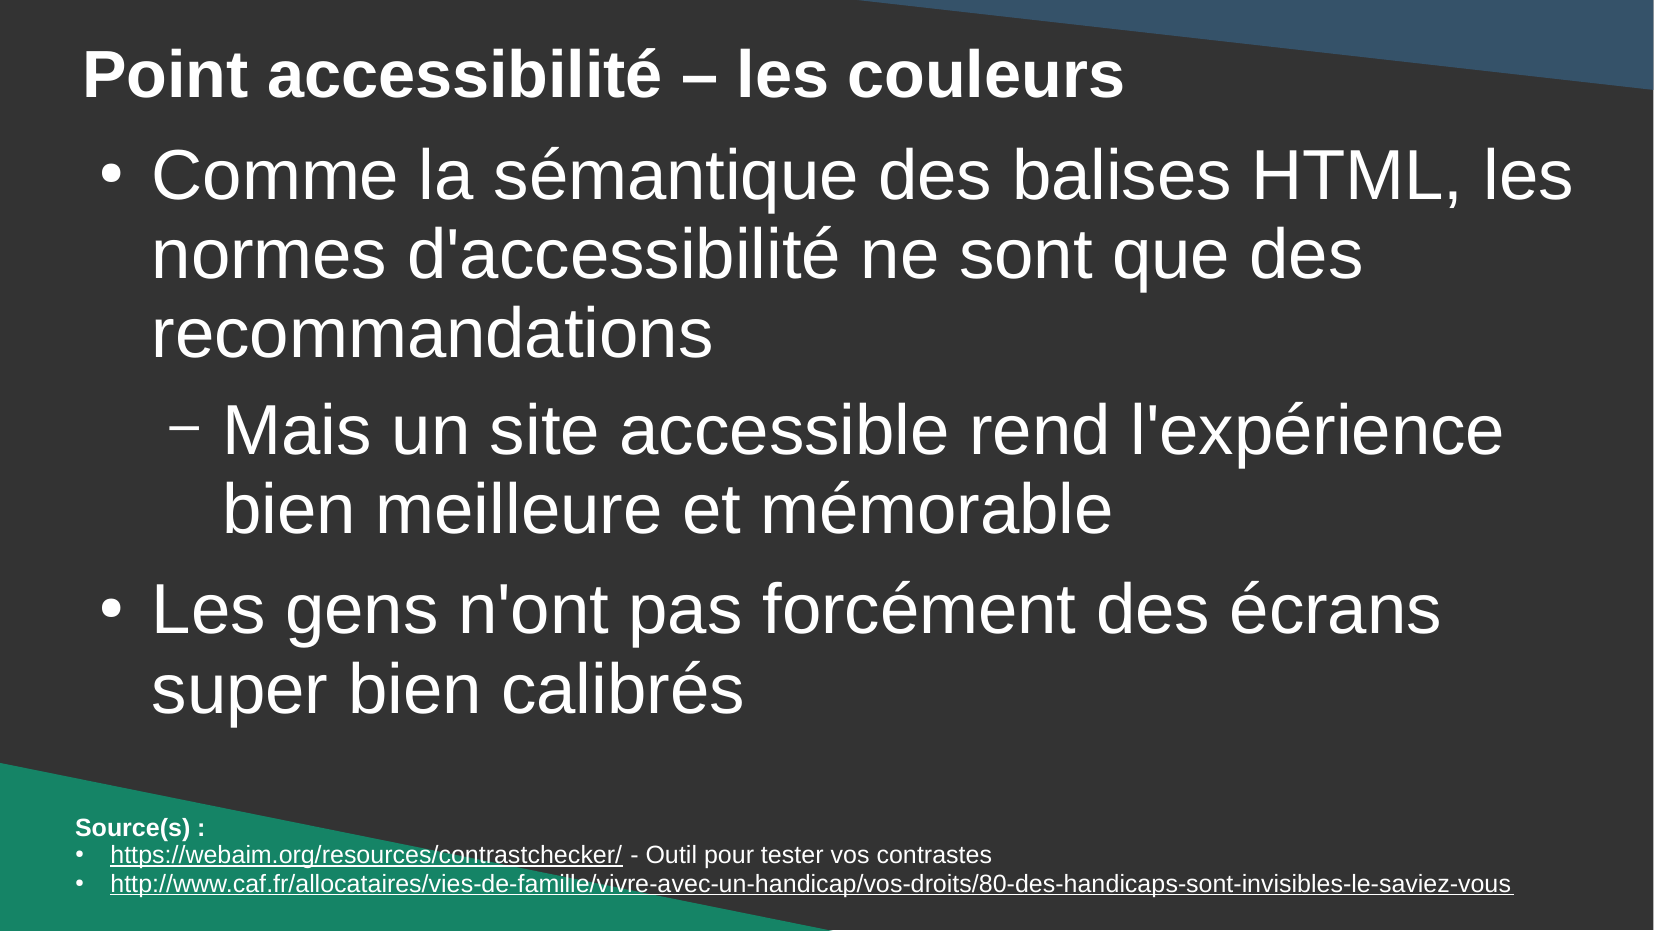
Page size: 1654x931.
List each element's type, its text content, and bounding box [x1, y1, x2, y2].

text_box [0, 762, 209, 931]
text_box Source(s) : https://webaim.org/resources/contrastchecker/ - Outil pour tester vos contrastes http://www.caf.fr/allocataires/vies-de-famille/vivre-avec-un-handicap/vos-droits/80-des-handicaps-sont-invisibles-le-saviez-vous [60, 805, 1546, 931]
list Comme la sémantique des balises HTML, les normes d'accessibilité ne sont que des recommandations Mais un site accessible rend l'expérience bien meilleure et mémorable Les gens n'ont pas forcément des écrans super bien calibrés [80, 135, 1605, 745]
text_box [857, 0, 1654, 90]
title Point accessibilité – les couleurs [82, 37, 1571, 122]
